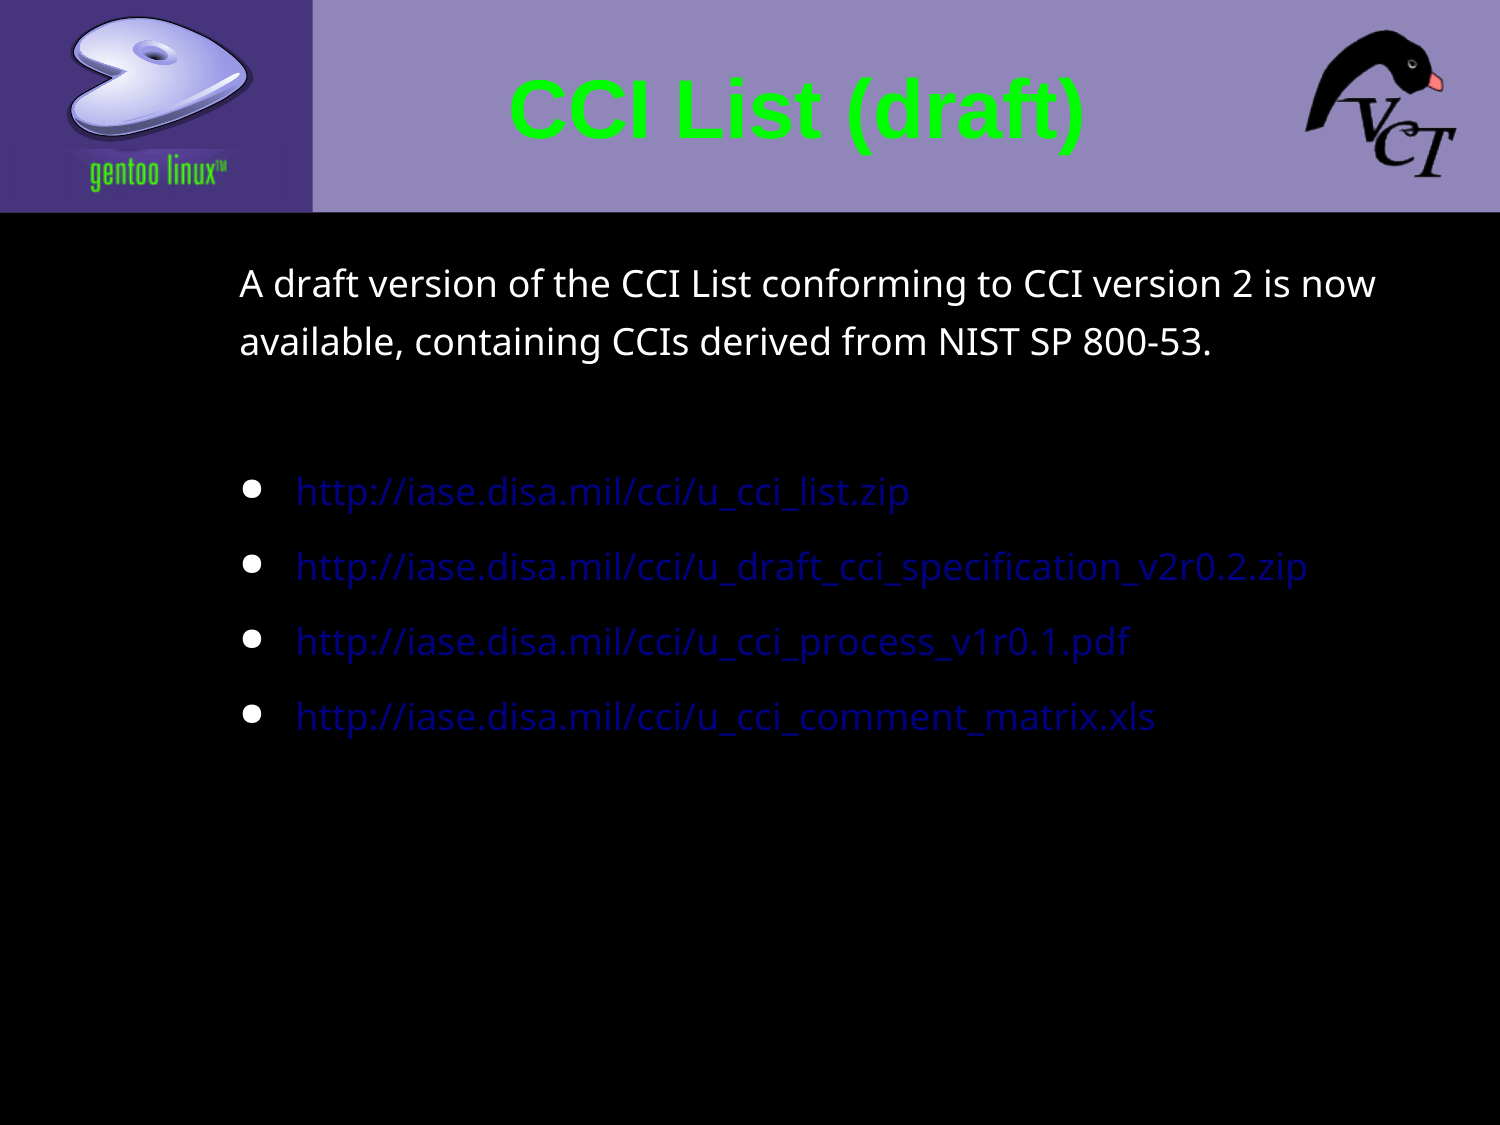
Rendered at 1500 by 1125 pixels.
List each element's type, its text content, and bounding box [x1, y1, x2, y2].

picture [0, 149, 300, 195]
list A draft version of the CCI List conforming to CCI version 2 is now available, containing CCIs derived from NIST SP 800-53. http://iase.disa.mil/cci/u_cci_list.zip http://iase.disa.mil/cci/u_draft_cci_specification_v2r0.2.zip http://iase.disa.mil/cci/u_cci_process_v1r0.1.pdf http://iase.disa.mil/cci/u_cci_comment_matrix.xls [183, 249, 1443, 1092]
title CCI List (draft) [324, 12, 1271, 201]
picture [1292, 21, 1471, 189]
